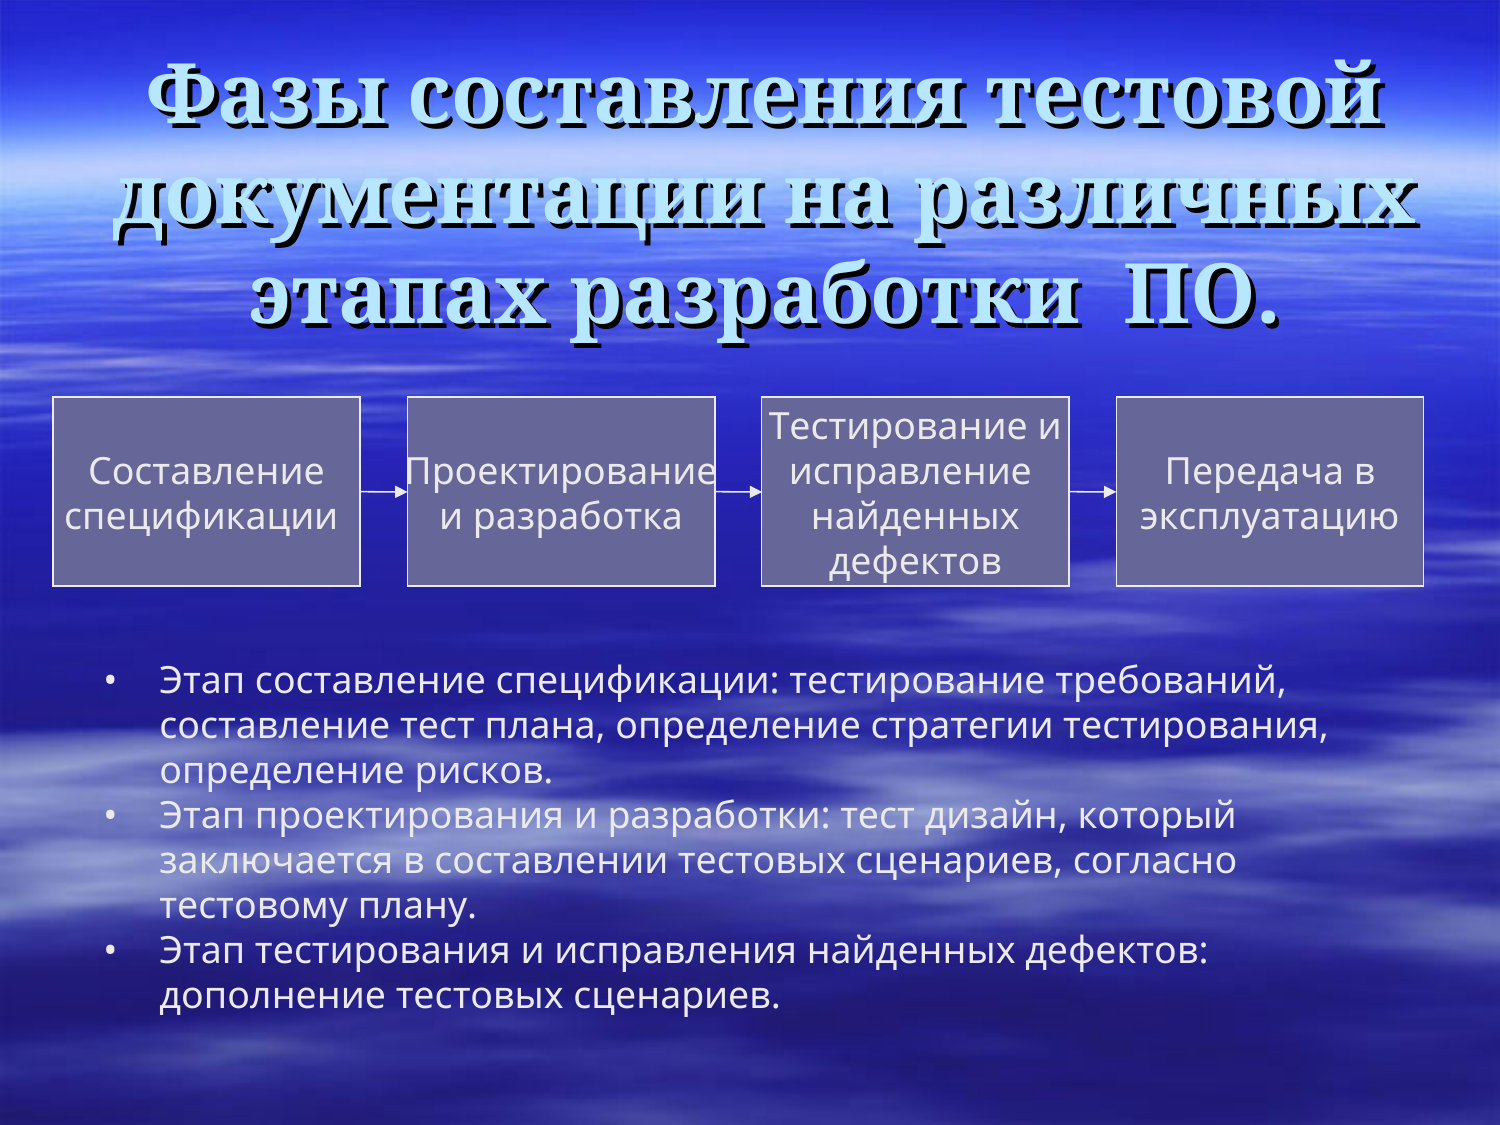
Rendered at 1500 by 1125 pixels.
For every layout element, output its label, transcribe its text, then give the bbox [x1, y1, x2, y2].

picture [0, 0, 1500, 1125]
text_box Тестирование и исправление найденных дефектов [761, 397, 1070, 587]
text_box Проектирование и разработка [407, 397, 715, 587]
text_box Составление спецификации [53, 397, 361, 587]
text_box Передача в эксплуатацию [1116, 397, 1424, 587]
text_box Этап составление спецификации: тестирование требований, составление тест плана, определение стратегии тестирования, определение рисков. Этап проектирования и разработки: тест дизайн, который заключается в составлении тестовых сценариев, согласно тестовому плану. Этап тестирования и исправления найденных дефектов: дополнение тестовых сценариев. [88, 648, 1412, 1093]
title Фазы составления тестовой документации на различных этапах разработки ПО. [29, 32, 1500, 348]
